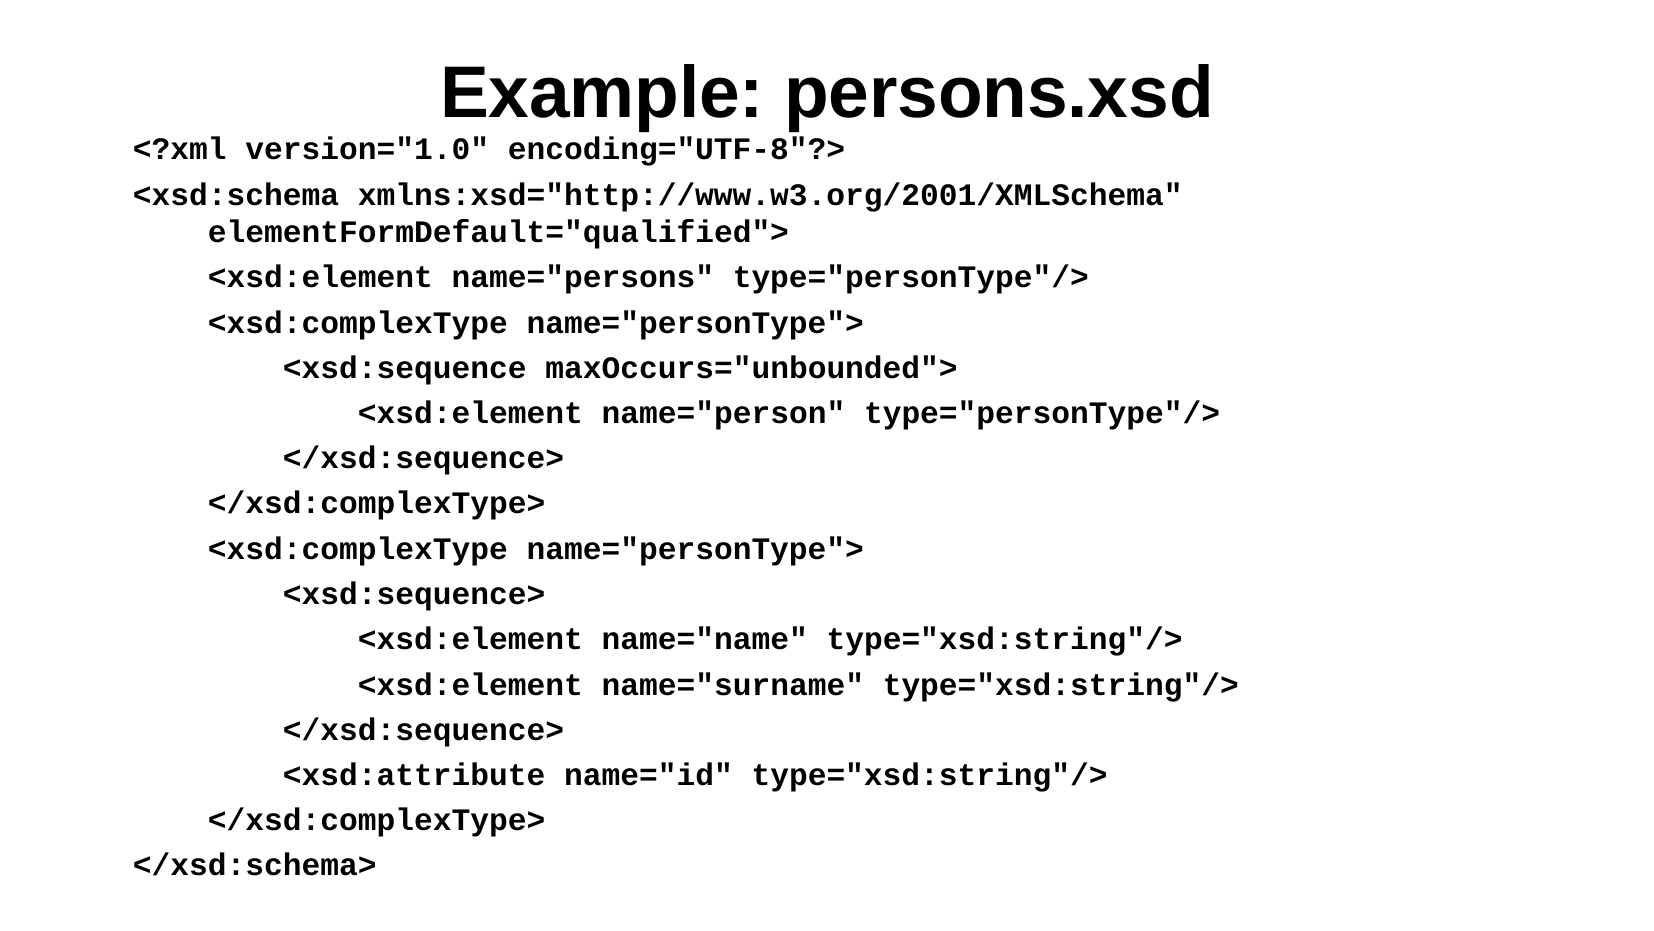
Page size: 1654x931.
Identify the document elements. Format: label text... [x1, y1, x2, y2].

title Example: persons.xsd [82, 37, 1571, 147]
text_box <?xml version="1.0" encoding="UTF-8"?> <xsd:schema xmlns:xsd="http://www.w3.org/2001/XMLSchema" elementFormDefault="qualified"> <xsd:element name="persons" type="personType"/> <xsd:complexType name="personType"> <xsd:sequence maxOccurs="unbounded"> <xsd:element name="person" type="personType"/> </xsd:sequence> </xsd:complexType> <xsd:complexType name="personType"> <xsd:sequence> <xsd:element name="name" type="xsd:string"/> <xsd:element name="surname" type="xsd:string"/> </xsd:sequence> <xsd:attribute name="id" type="xsd:string"/> </xsd:complexType> </xsd:schema> [118, 121, 1571, 890]
